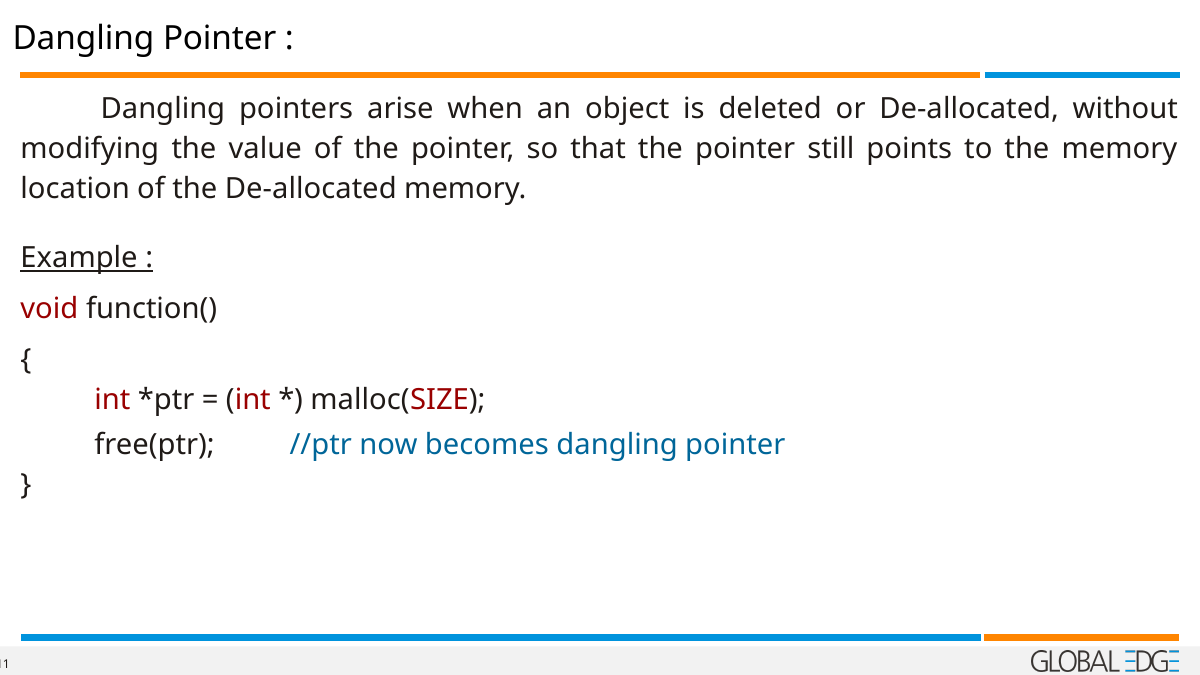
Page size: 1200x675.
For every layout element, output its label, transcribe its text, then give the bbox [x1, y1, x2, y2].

title Dangling Pointer : [12, 9, 1088, 63]
picture [1031, 650, 1179, 672]
list Dangling pointers arise when an object is deleted or De-allocated, without modifying the value of the pointer, so that the pointer still points to the memory location of the De-allocated memory. Example : void function() { int *ptr = (int *) malloc(SIZE); free(ptr); //ptr now becomes dangling pointer } [20, 87, 1179, 628]
